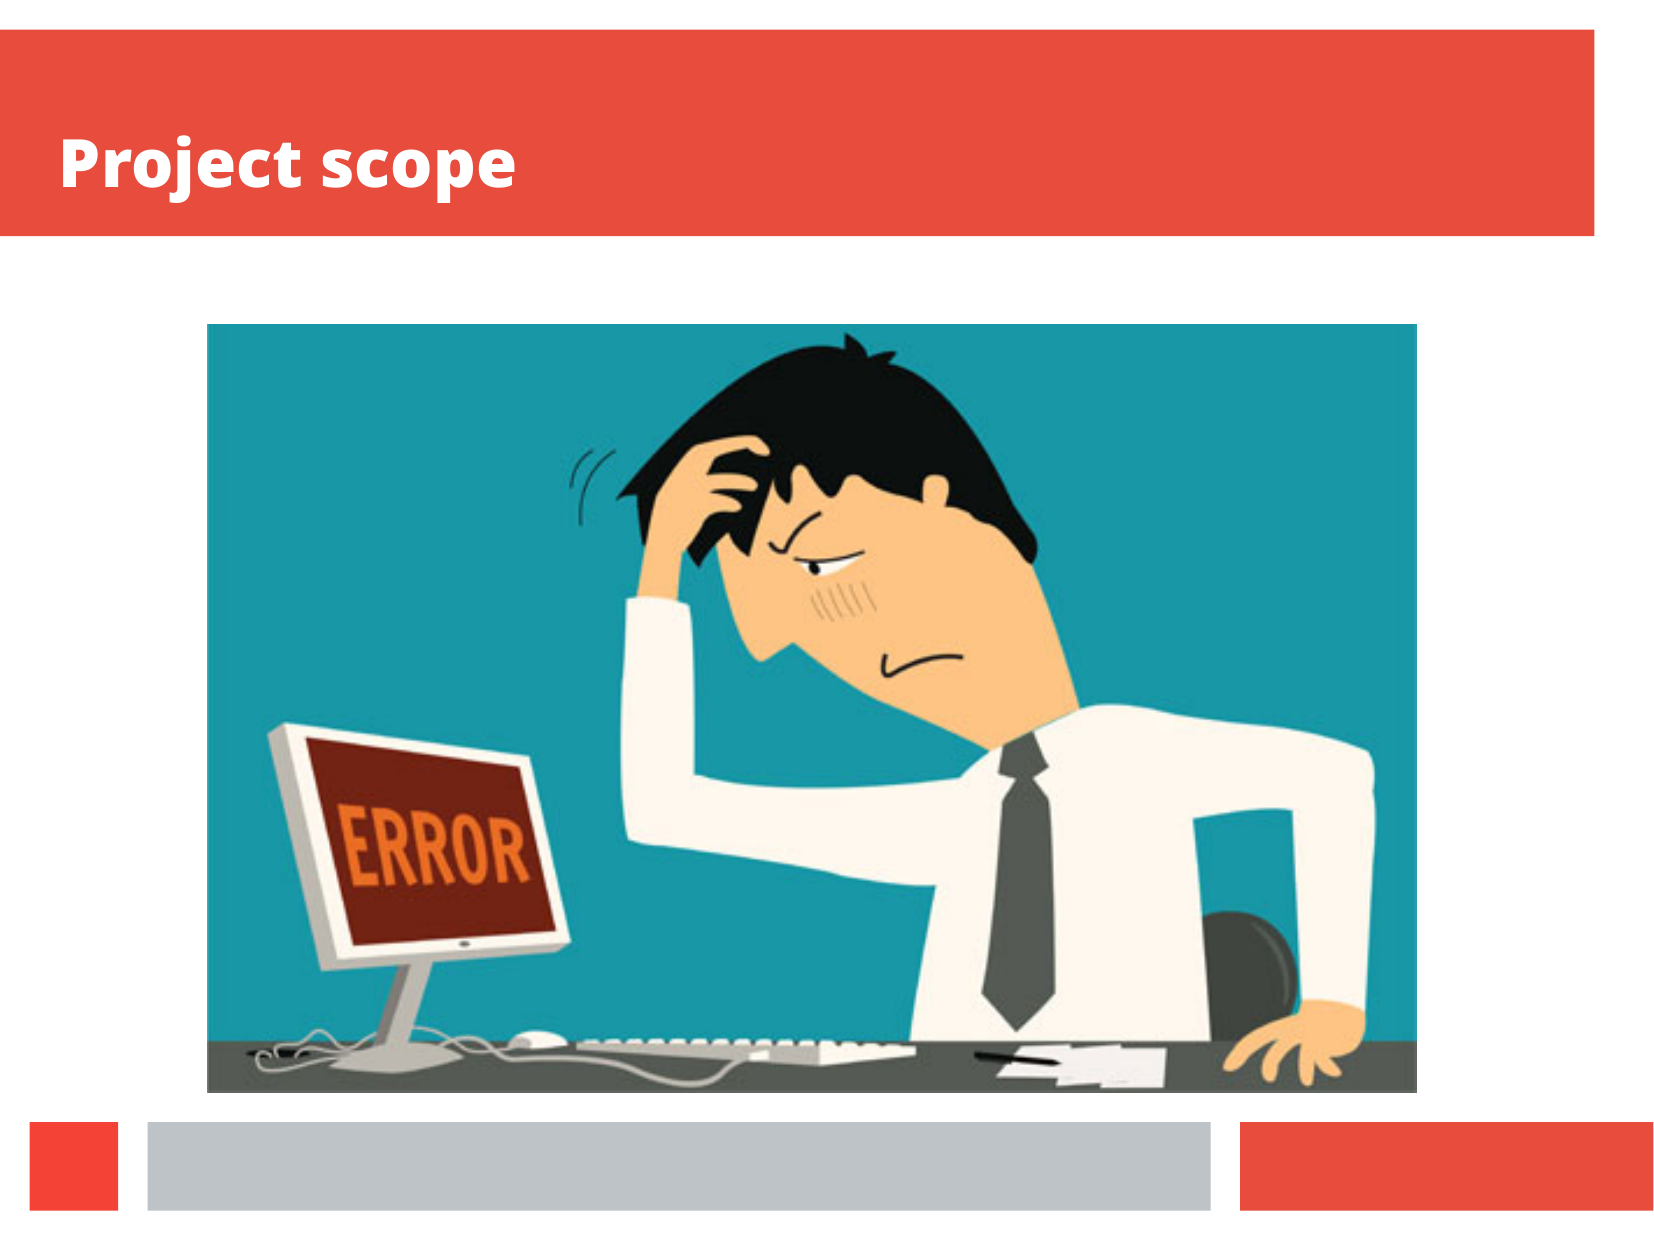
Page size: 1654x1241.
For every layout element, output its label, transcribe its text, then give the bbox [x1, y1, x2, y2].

title Project scope [59, 59, 1595, 207]
picture [207, 324, 1417, 1093]
